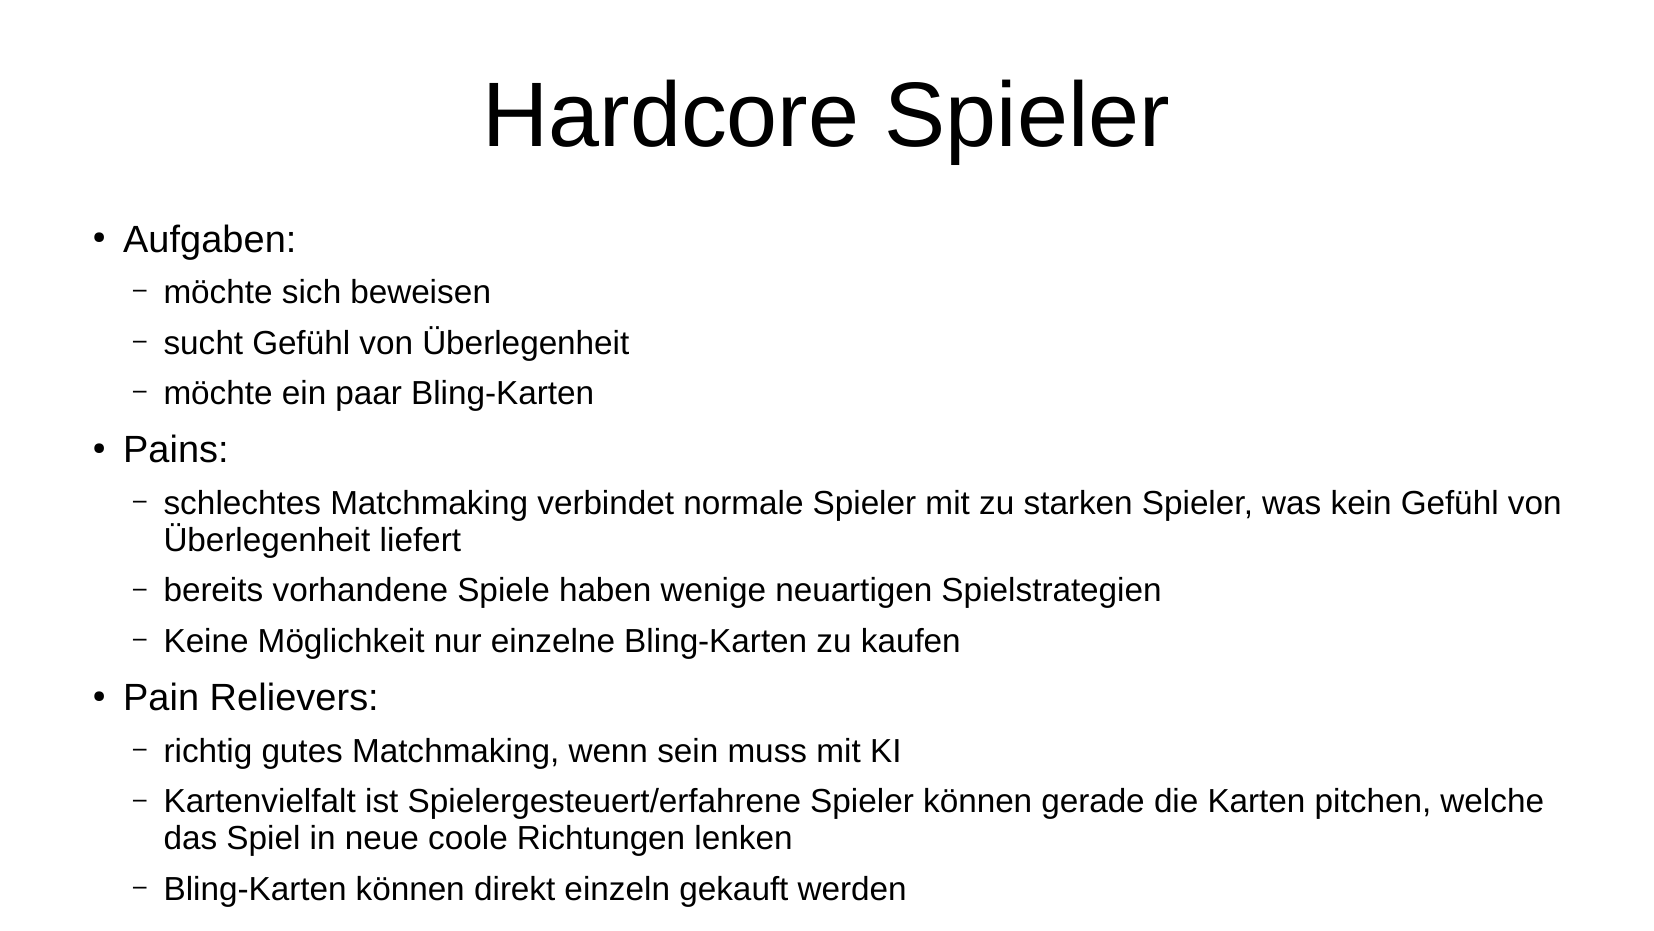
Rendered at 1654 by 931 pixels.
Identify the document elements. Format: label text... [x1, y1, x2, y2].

list Aufgaben: möchte sich beweisen sucht Gefühl von Überlegenheit möchte ein paar Bling-Karten Pains: schlechtes Matchmaking verbindet normale Spieler mit zu starken Spieler, was kein Gefühl von Überlegenheit liefert bereits vorhandene Spiele haben wenige neuartigen Spielstrategien Keine Möglichkeit nur einzelne Bling-Karten zu kaufen Pain Relievers: richtig gutes Matchmaking, wenn sein muss mit KI Kartenvielfalt ist Spielergesteuert/erfahrene Spieler können gerade die Karten pitchen, welche das Spiel in neue coole Richtungen lenken Bling-Karten können direkt einzeln gekauft werden [82, 217, 1571, 916]
title Hardcore Spieler [82, 37, 1571, 193]
